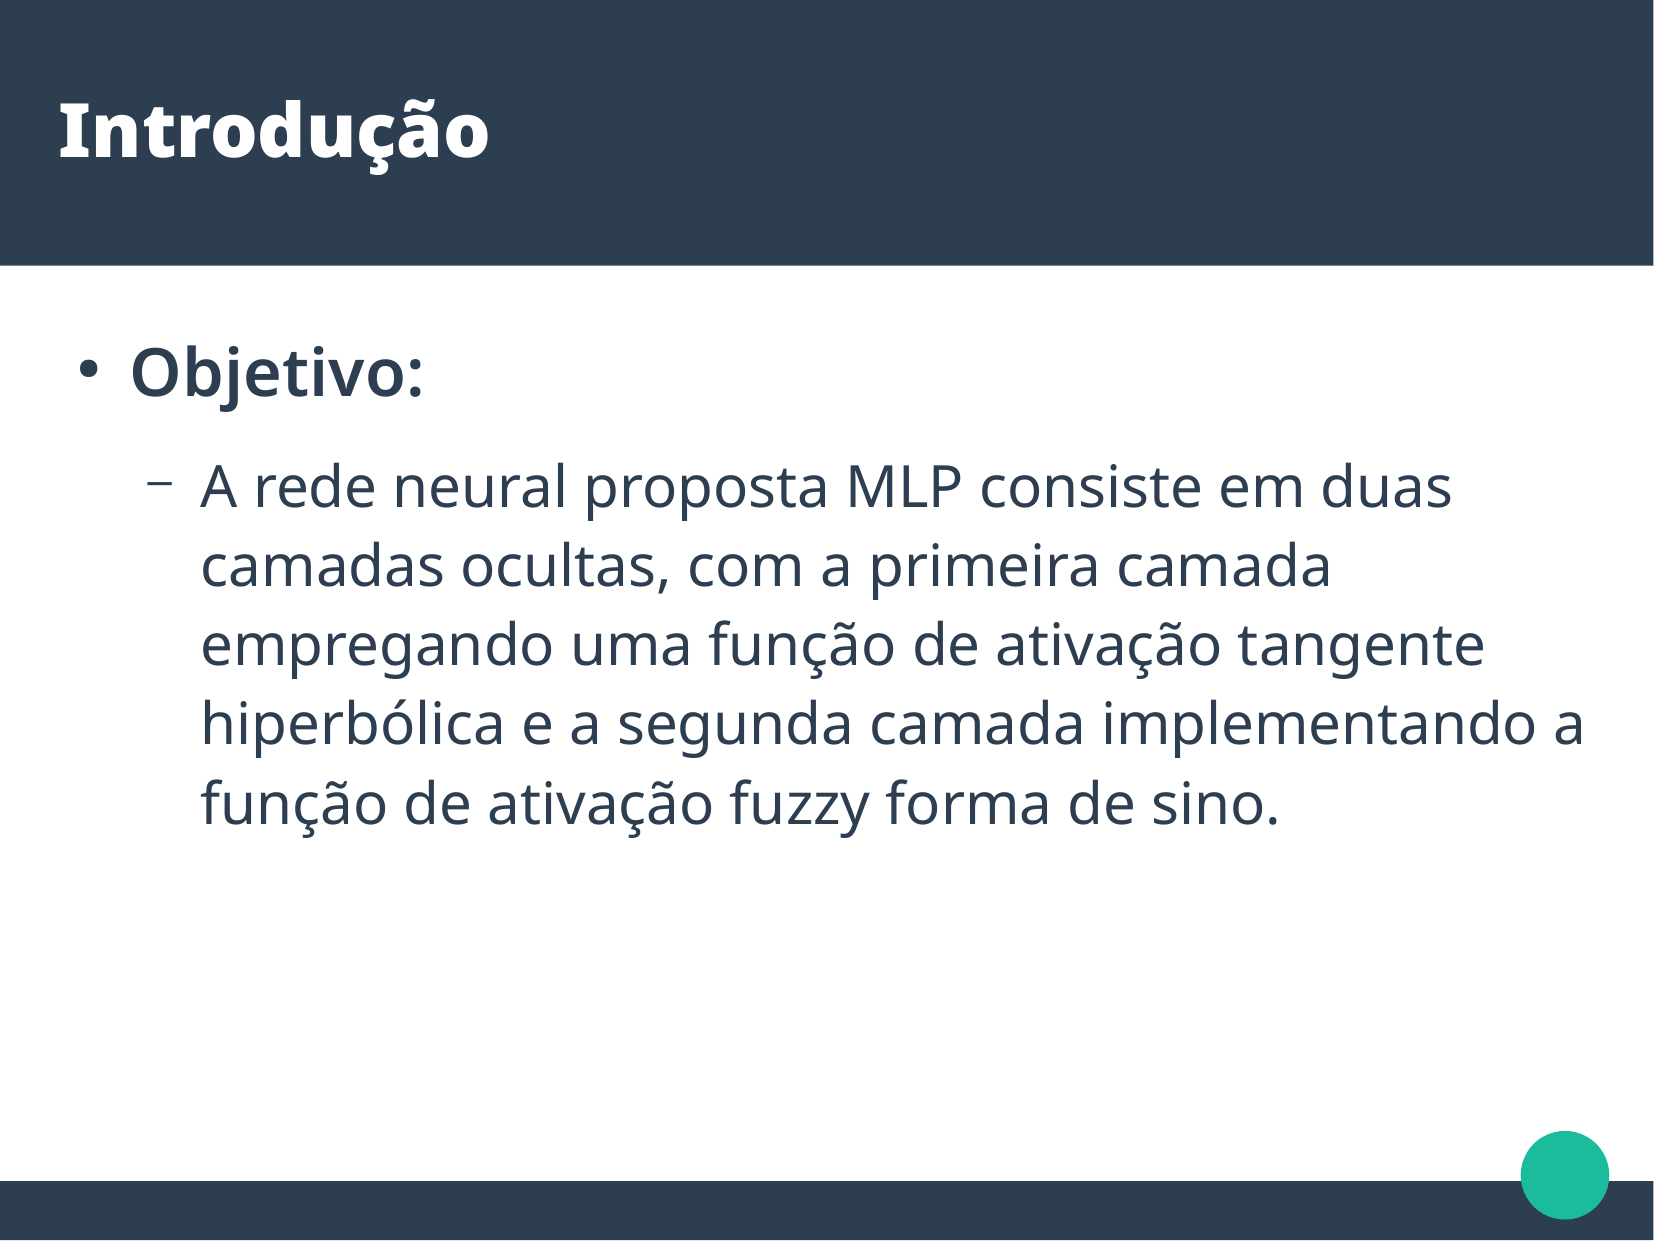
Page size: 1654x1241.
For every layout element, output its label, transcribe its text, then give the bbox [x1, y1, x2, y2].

title Introdução [59, 49, 1595, 207]
list Objetivo: A rede neural proposta MLP consiste em duas camadas ocultas, com a primeira camada empregando uma função de ativação tangente hiperbólica e a segunda camada implementando a função de ativação fuzzy forma de sino. [59, 324, 1595, 1152]
